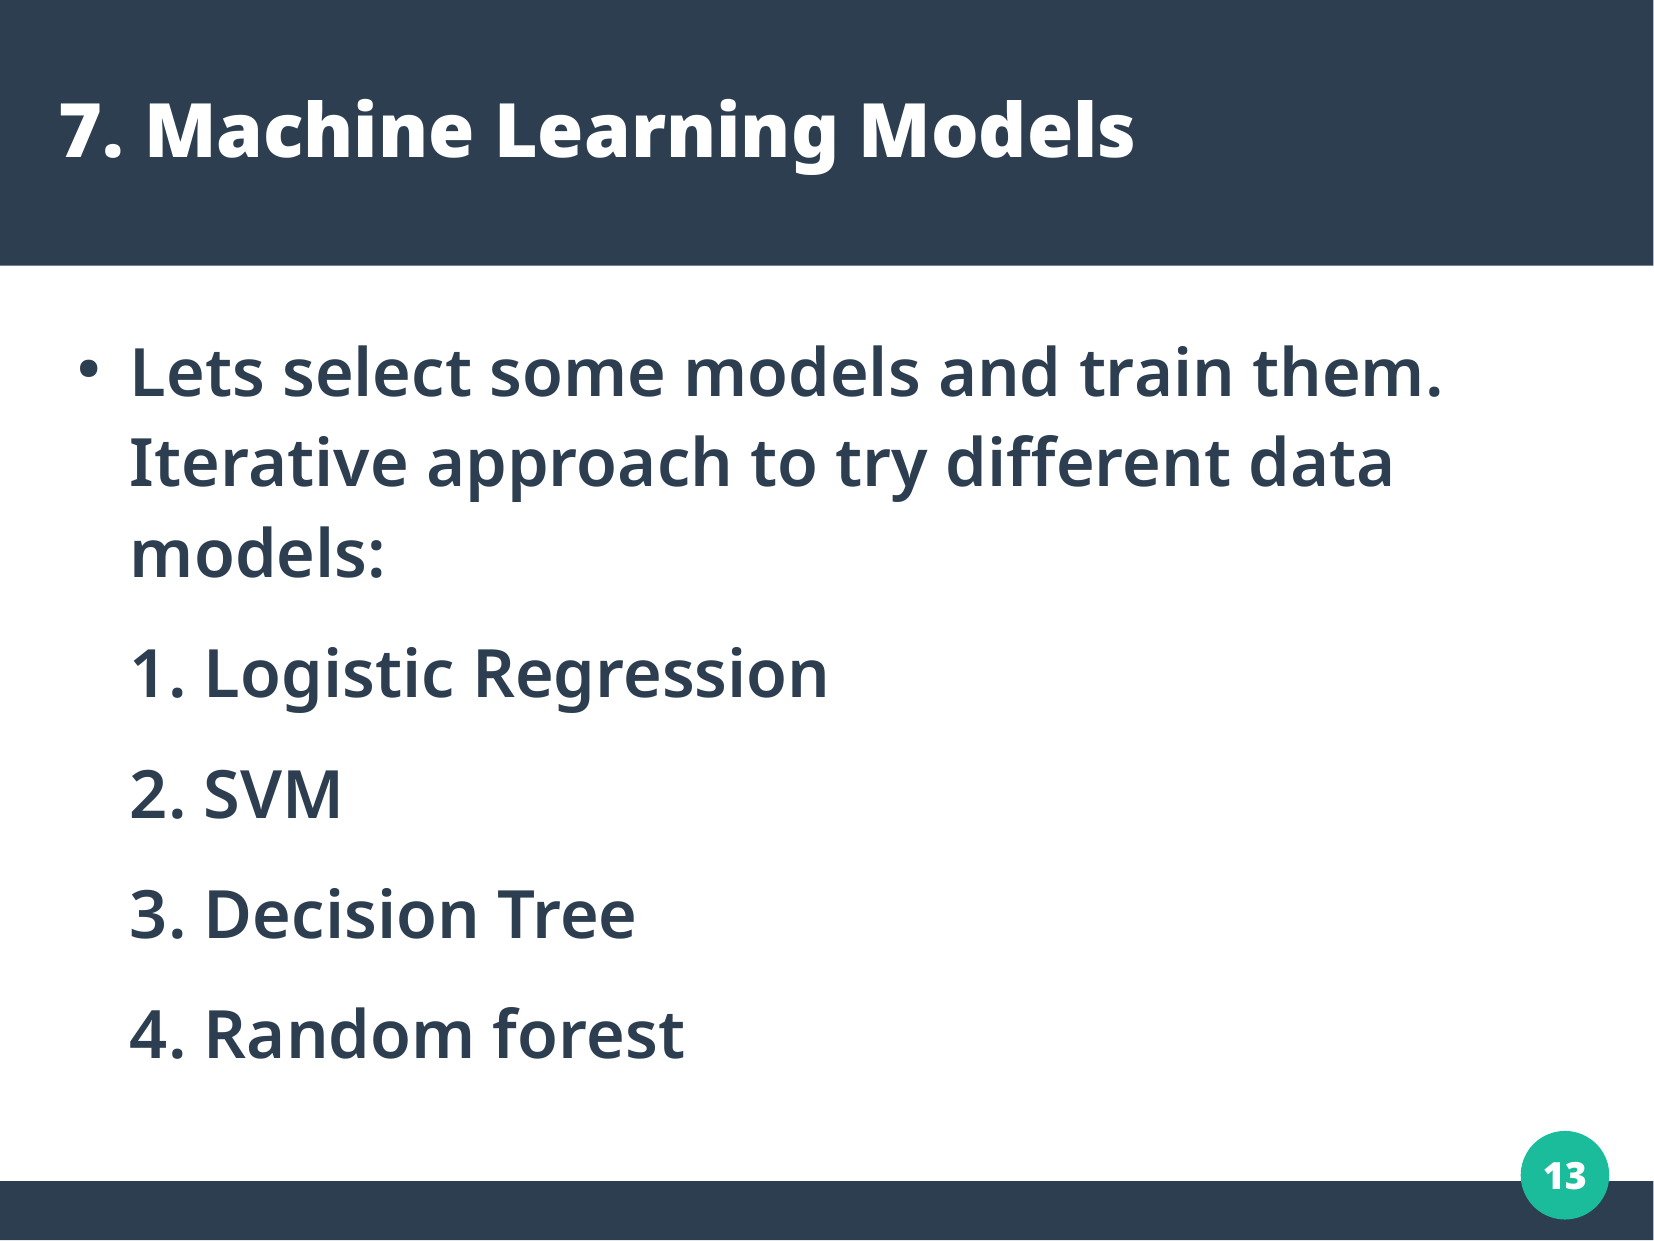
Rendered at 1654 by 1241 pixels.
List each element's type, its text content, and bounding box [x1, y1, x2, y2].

title 7. Machine Learning Models [59, 49, 1595, 207]
list Lets select some models and train them. Iterative approach to try different data models: 1. Logistic Regression 2. SVM 3. Decision Tree 4. Random forest [59, 324, 1595, 1152]
